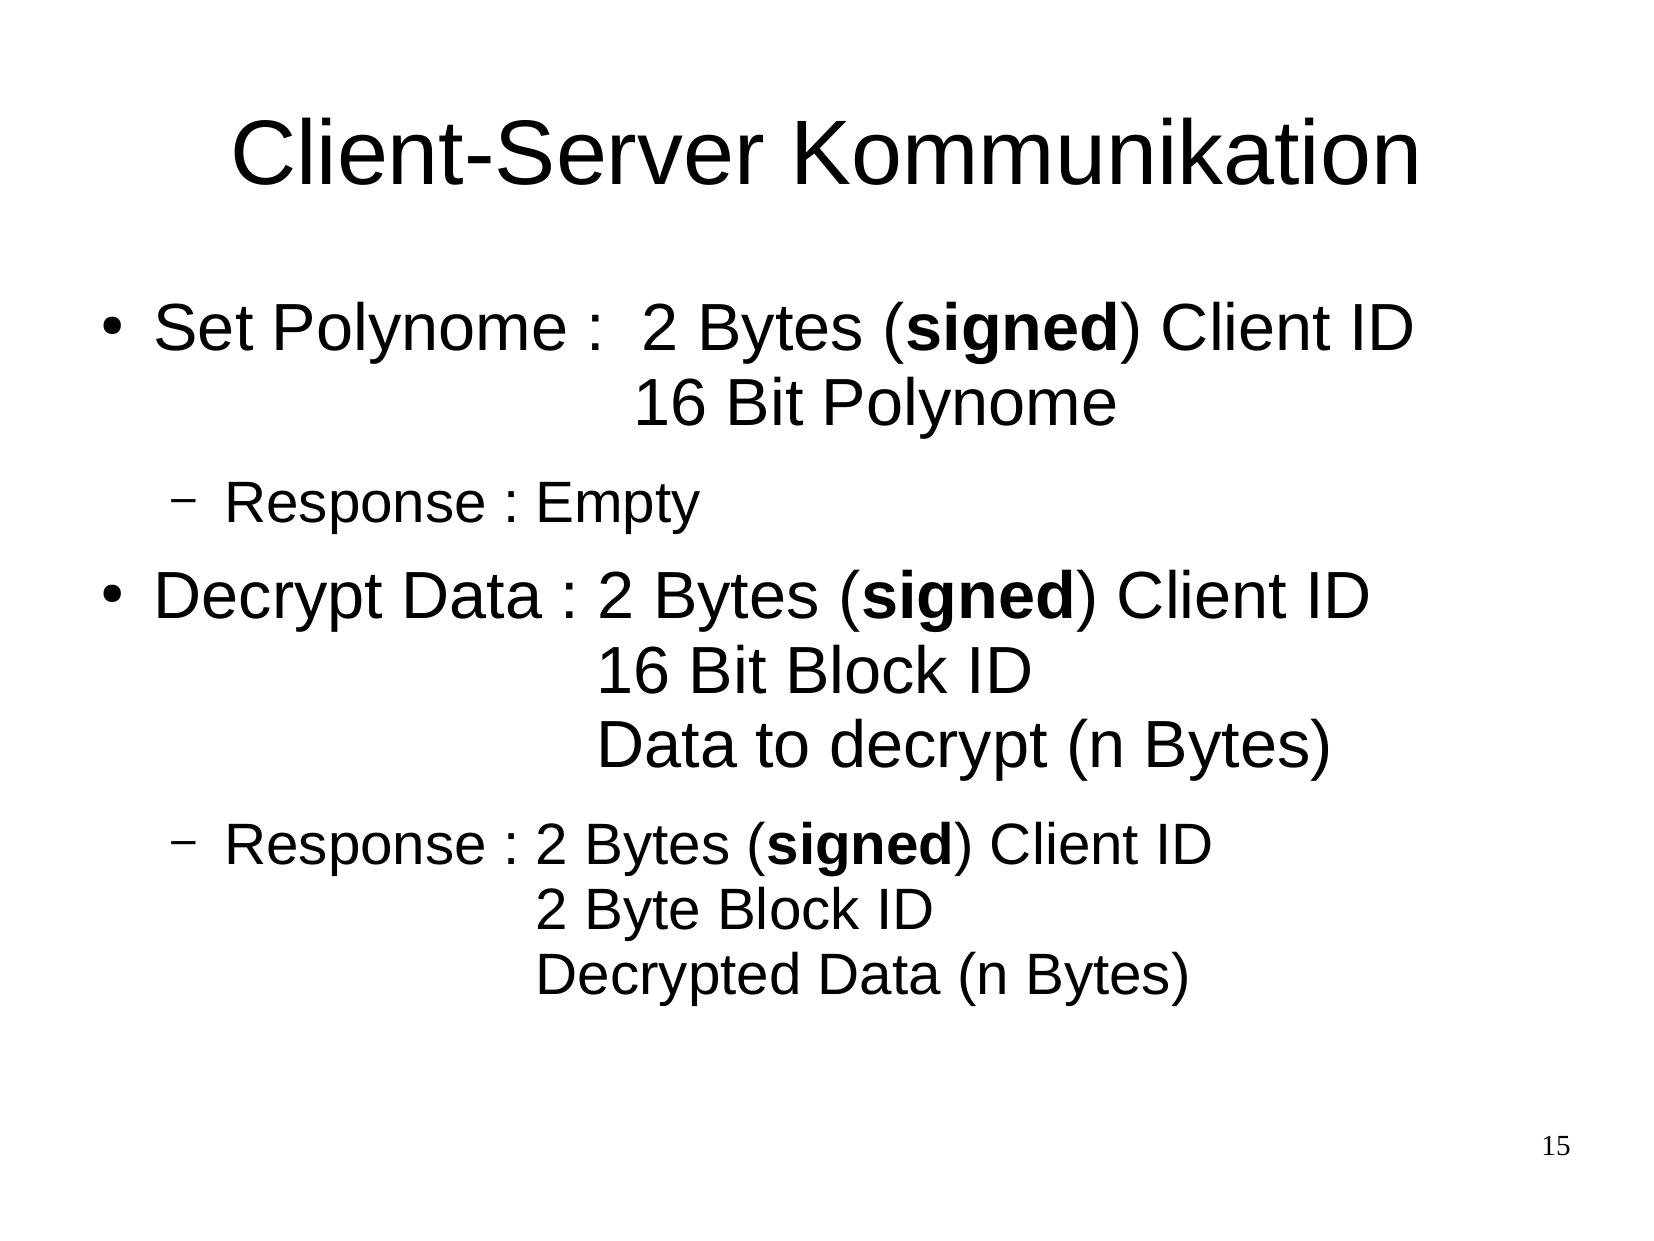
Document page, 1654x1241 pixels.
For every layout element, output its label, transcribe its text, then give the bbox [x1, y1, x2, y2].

list Set Polynome : 2 Bytes (signed) Client ID 16 Bit Polynome Response : Empty Decrypt Data : 2 Bytes (signed) Client ID 16 Bit Block ID Data to decrypt (n Bytes) Response : 2 Bytes (signed) Client ID 2 Byte Block ID Decrypted Data (n Bytes) [82, 290, 1571, 1241]
title Client-Server Kommunikation [82, 49, 1571, 257]
